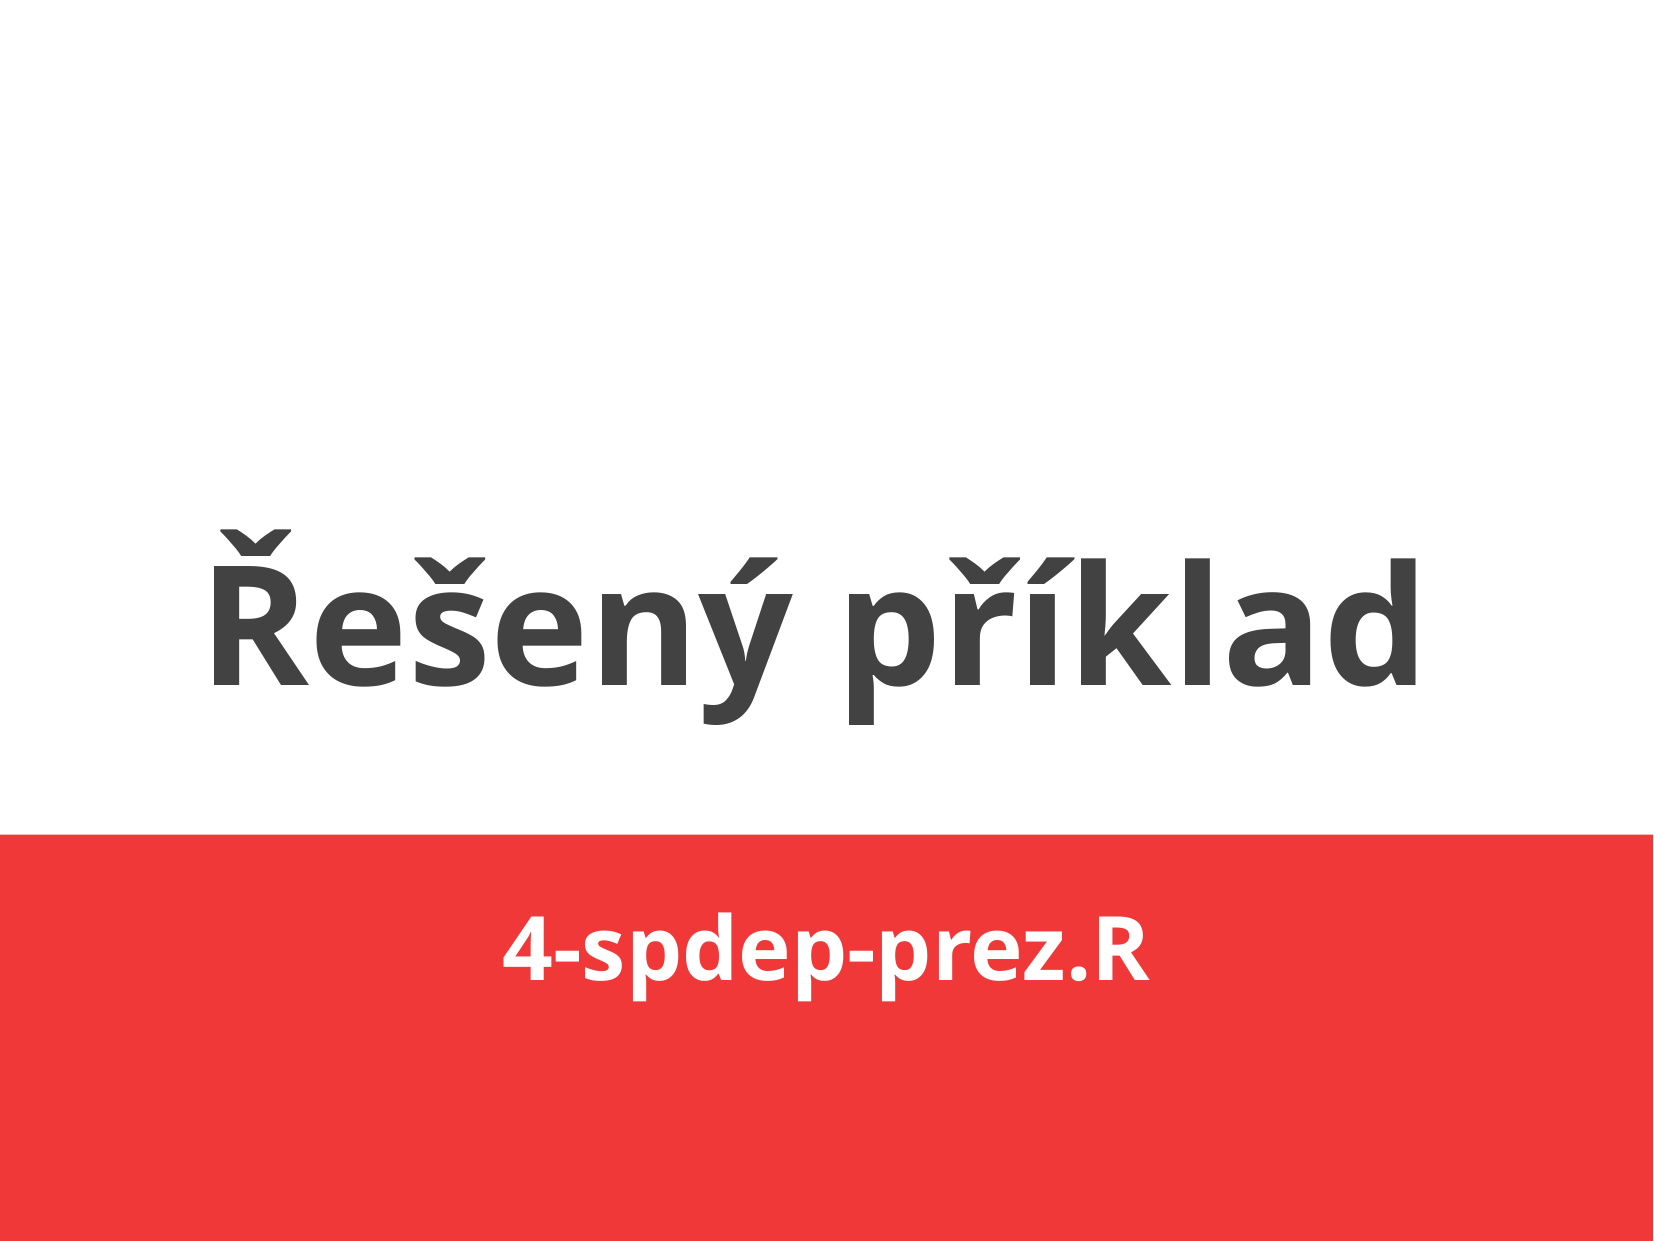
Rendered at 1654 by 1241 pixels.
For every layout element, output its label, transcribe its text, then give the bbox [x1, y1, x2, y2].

subtitle 4-spdep-prez.R [82, 841, 1571, 1050]
title Řešený příklad [70, 430, 1559, 812]
